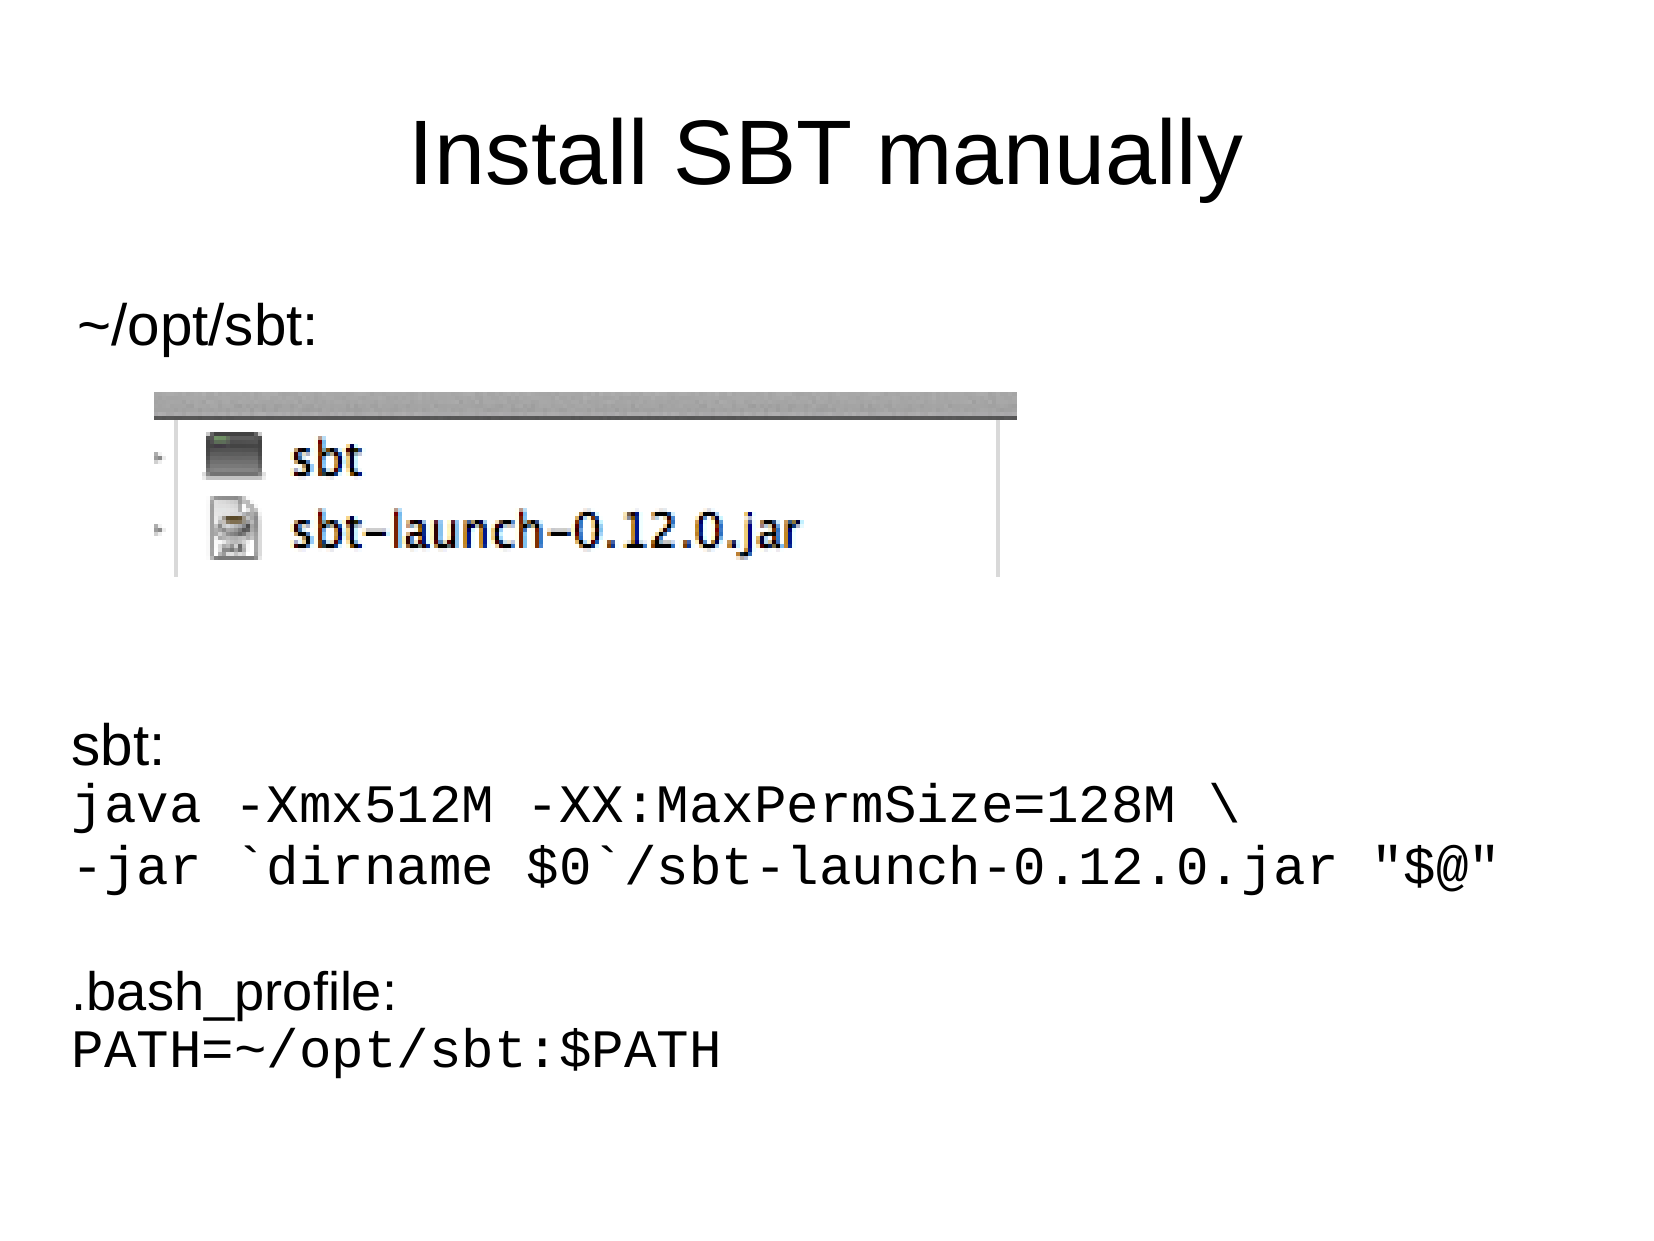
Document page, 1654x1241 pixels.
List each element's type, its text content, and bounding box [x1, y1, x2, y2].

title Install SBT manually [82, 49, 1571, 257]
text_box ~/opt/sbt: [62, 285, 888, 365]
text_box sbt: java -Xmx512M -XX:MaxPermSize=128M \ -jar `dirname $0`/sbt-launch-0.12.0.jar "$@" .bash_profile: PATH=~/opt/sbt:$PATH [56, 705, 1576, 1091]
picture [154, 392, 1017, 577]
